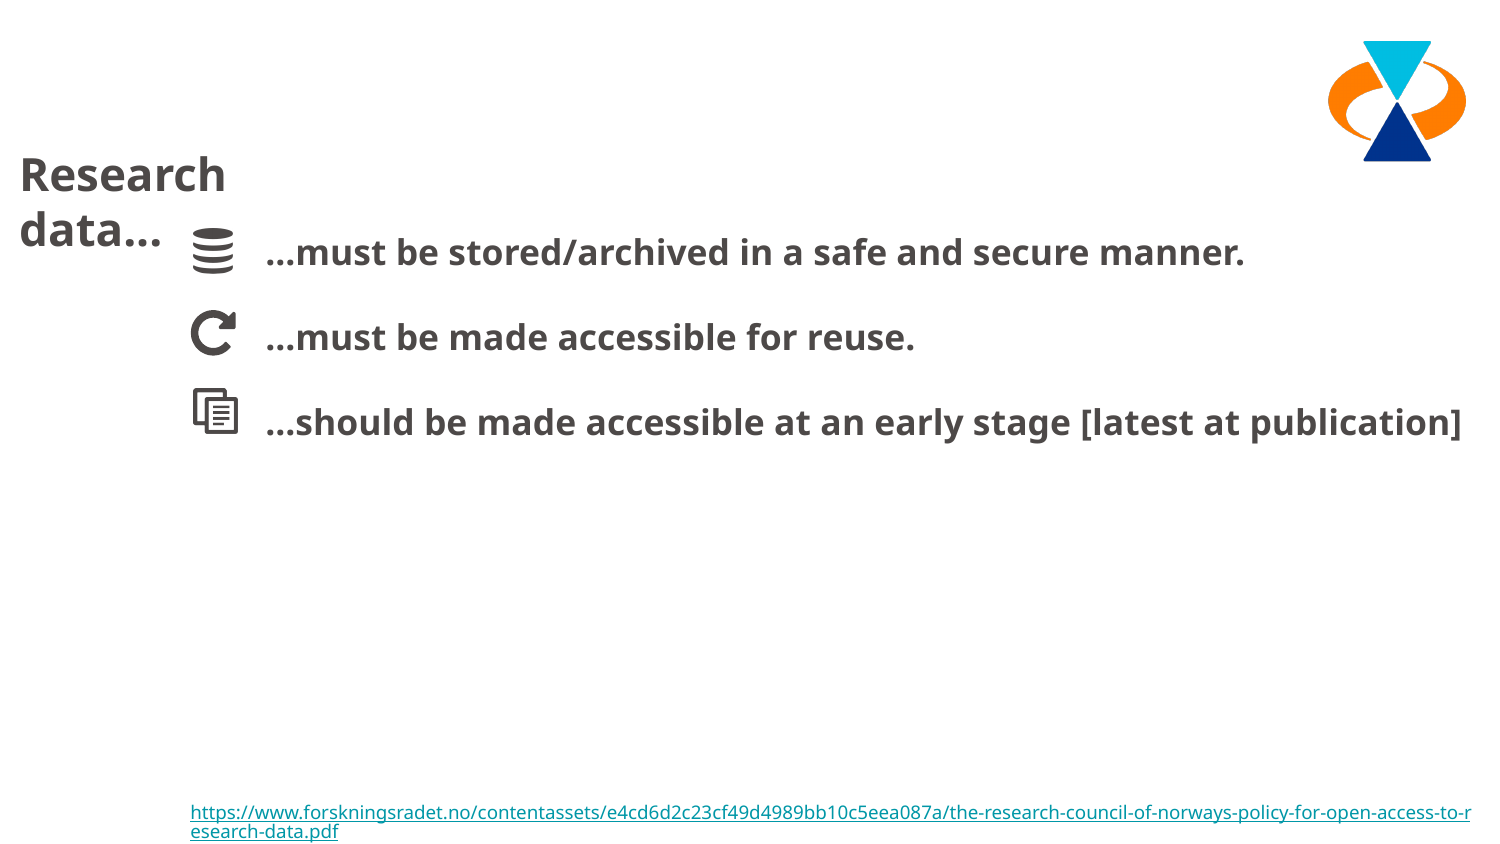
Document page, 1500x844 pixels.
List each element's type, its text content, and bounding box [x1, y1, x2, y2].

picture [193, 388, 238, 434]
picture [193, 228, 233, 274]
text_box https://www.forskningsradet.no/contentassets/e4cd6d2c23cf49d4989bb10c5eea087a/the-research-council-of-norways-policy-for-open-access-to-research-data.pdf [179, 789, 1483, 835]
text_box ...must be stored/archived in a safe and secure manner. ...must be made accessible for reuse. ...should be made accessible at an early stage [latest at publication] [254, 219, 1500, 737]
text_box [190, 310, 236, 356]
text_box Research data... [8, 134, 378, 212]
picture [1311, 15, 1483, 187]
